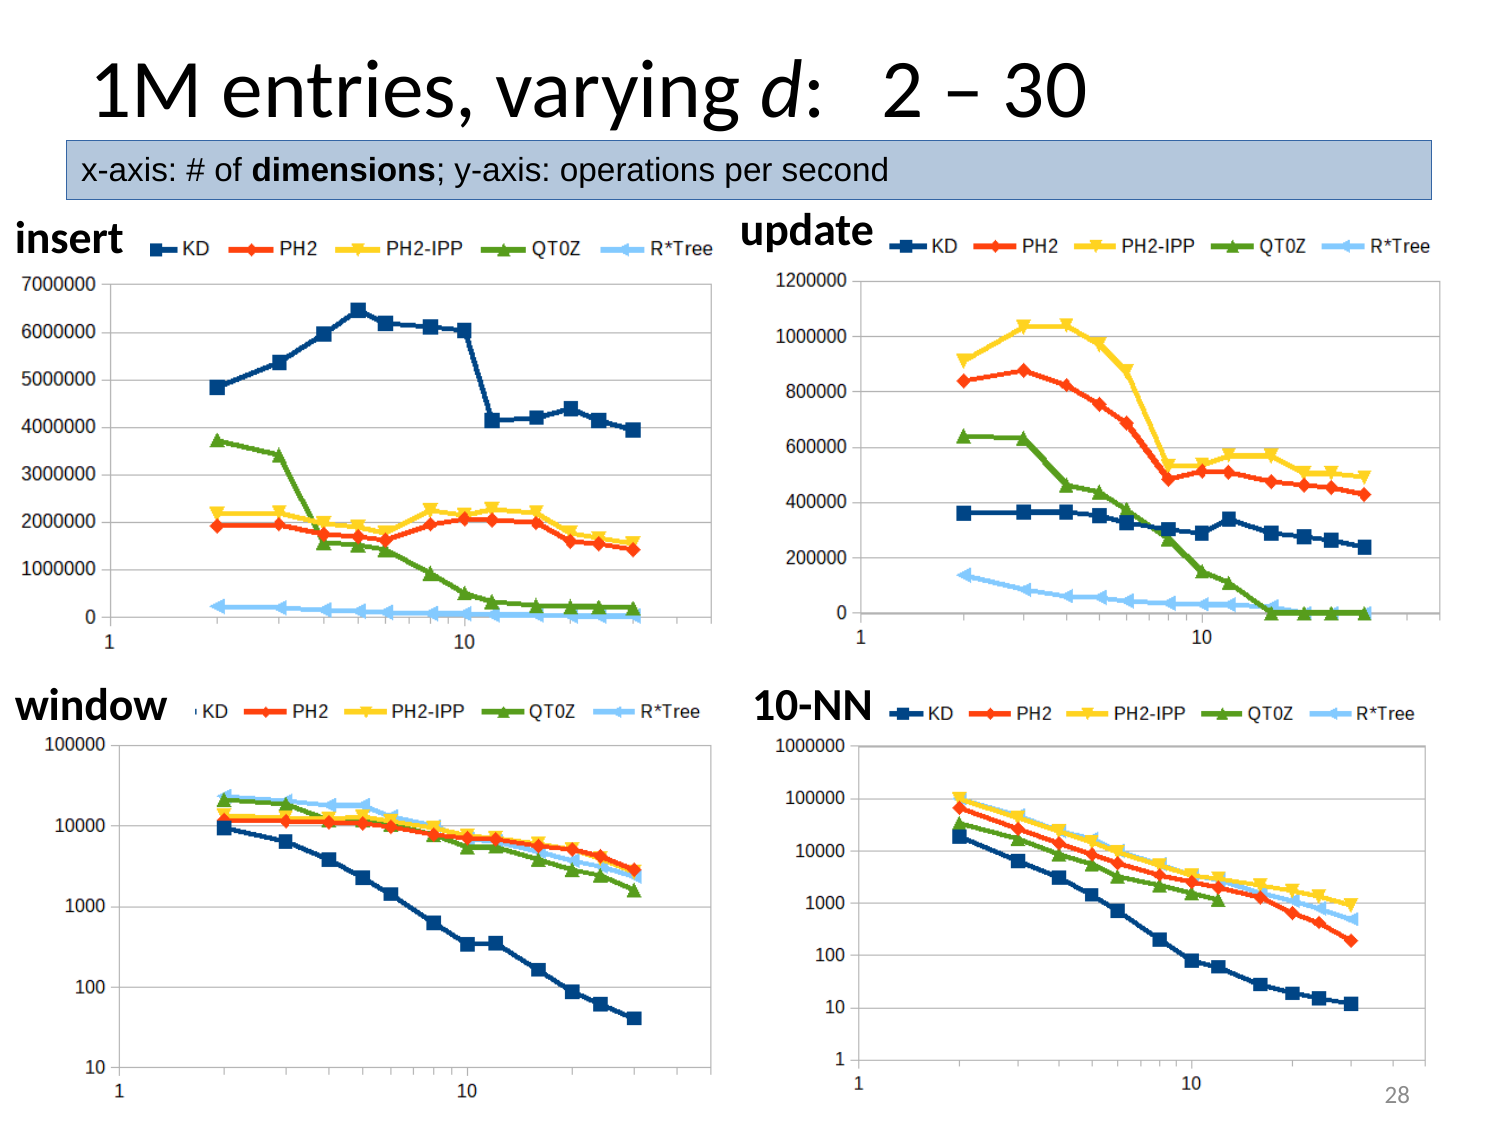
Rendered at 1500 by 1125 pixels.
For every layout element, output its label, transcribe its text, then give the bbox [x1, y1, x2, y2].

text_box 1M entries, varying d: 2 – 30 [75, 12, 1425, 140]
picture [762, 669, 1438, 1103]
text_box window [0, 666, 196, 737]
text_box insert [0, 199, 150, 270]
text_box x-axis: # of dimensions; y-axis: operations per second [66, 140, 1432, 200]
picture [31, 666, 725, 1111]
text_box <number> [1074, 1079, 1425, 1107]
picture [7, 202, 725, 663]
text_box 10-NN [737, 666, 890, 737]
picture [762, 199, 1454, 658]
text_box update [724, 200, 890, 262]
